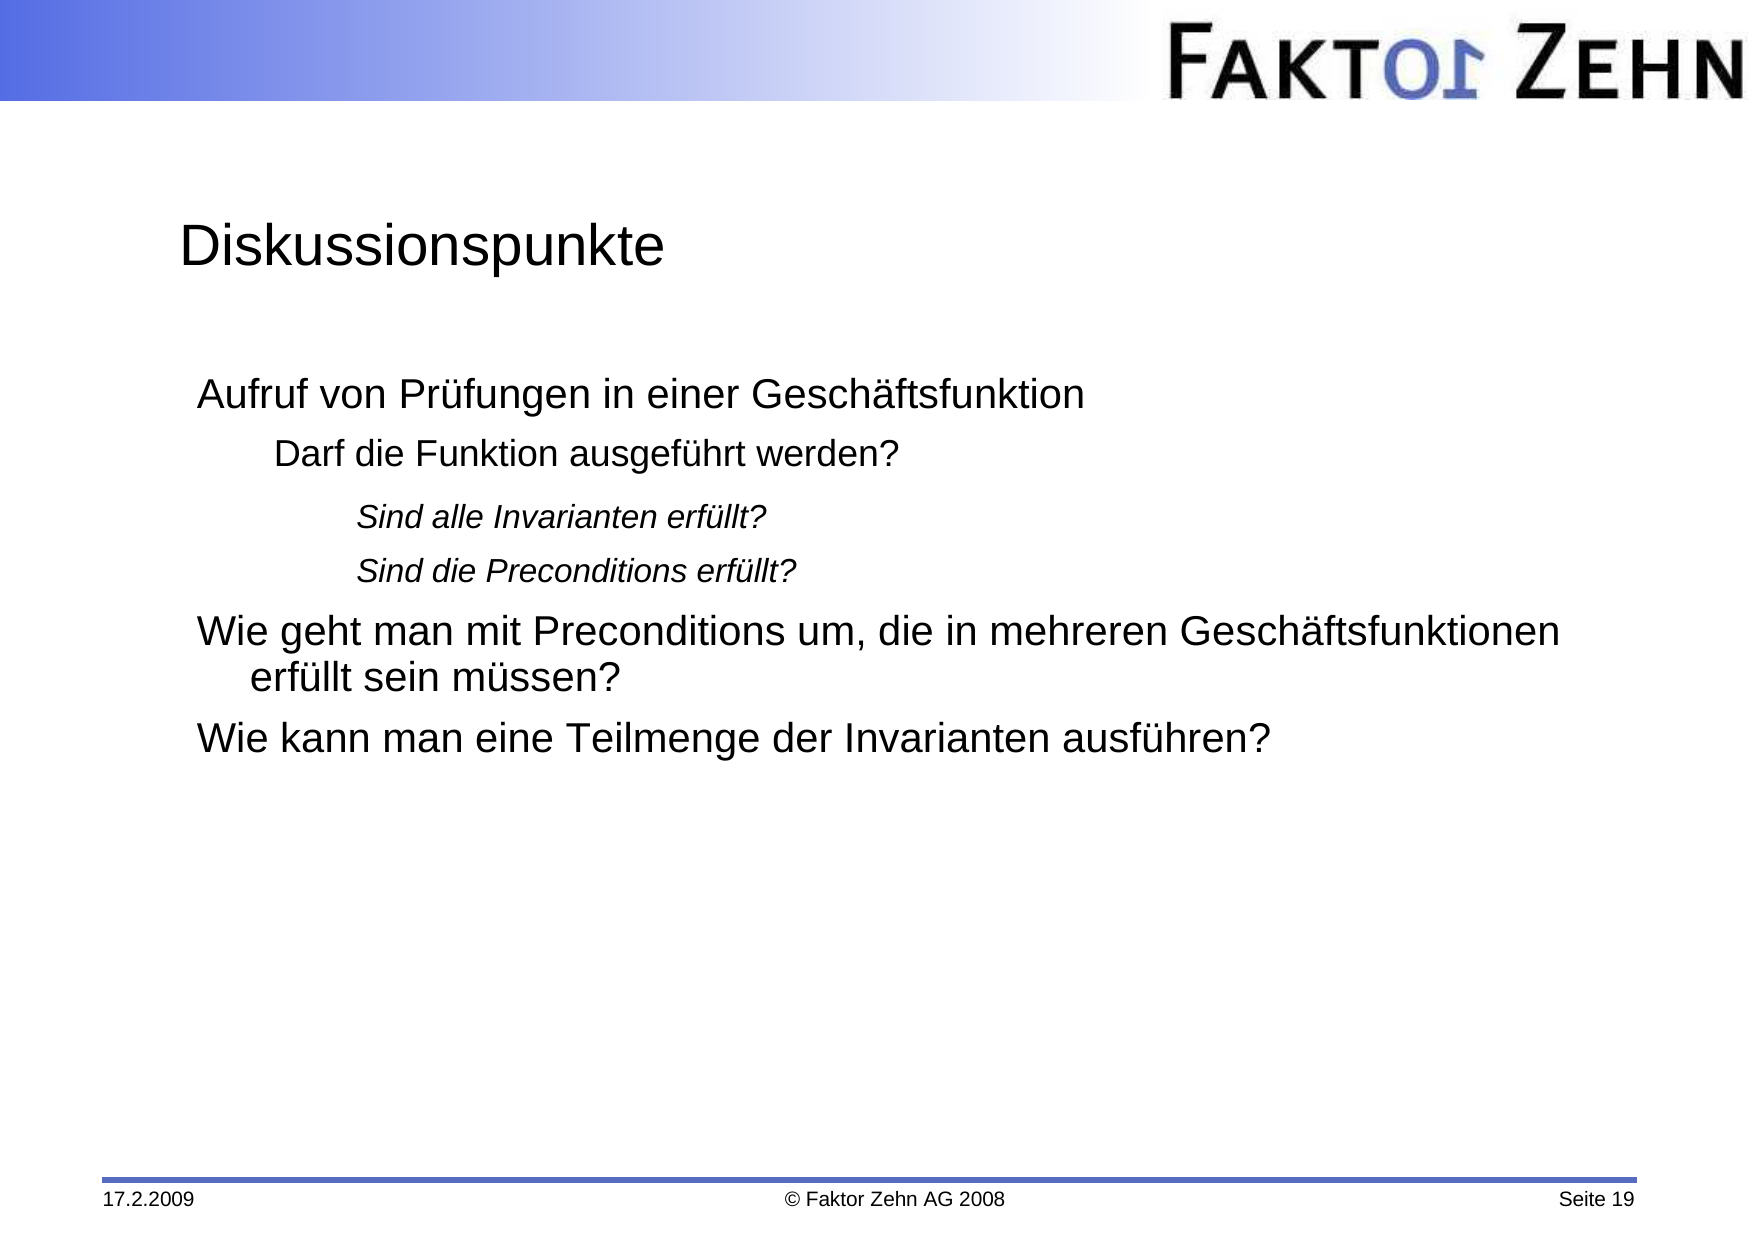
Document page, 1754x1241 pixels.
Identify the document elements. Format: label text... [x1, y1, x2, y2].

title Diskussionspunkte [179, 142, 1576, 349]
picture [1162, 7, 1752, 100]
list Aufruf von Prüfungen in einer Geschäftsfunktion Darf die Funktion ausgeführt werden? Sind alle Invarianten erfüllt? Sind die Preconditions erfüllt? Wie geht man mit Preconditions um, die in mehreren Geschäftsfunktionen erfüllt sein müssen? Wie kann man eine Teilmenge der Invarianten ausführen? [179, 371, 1576, 1078]
